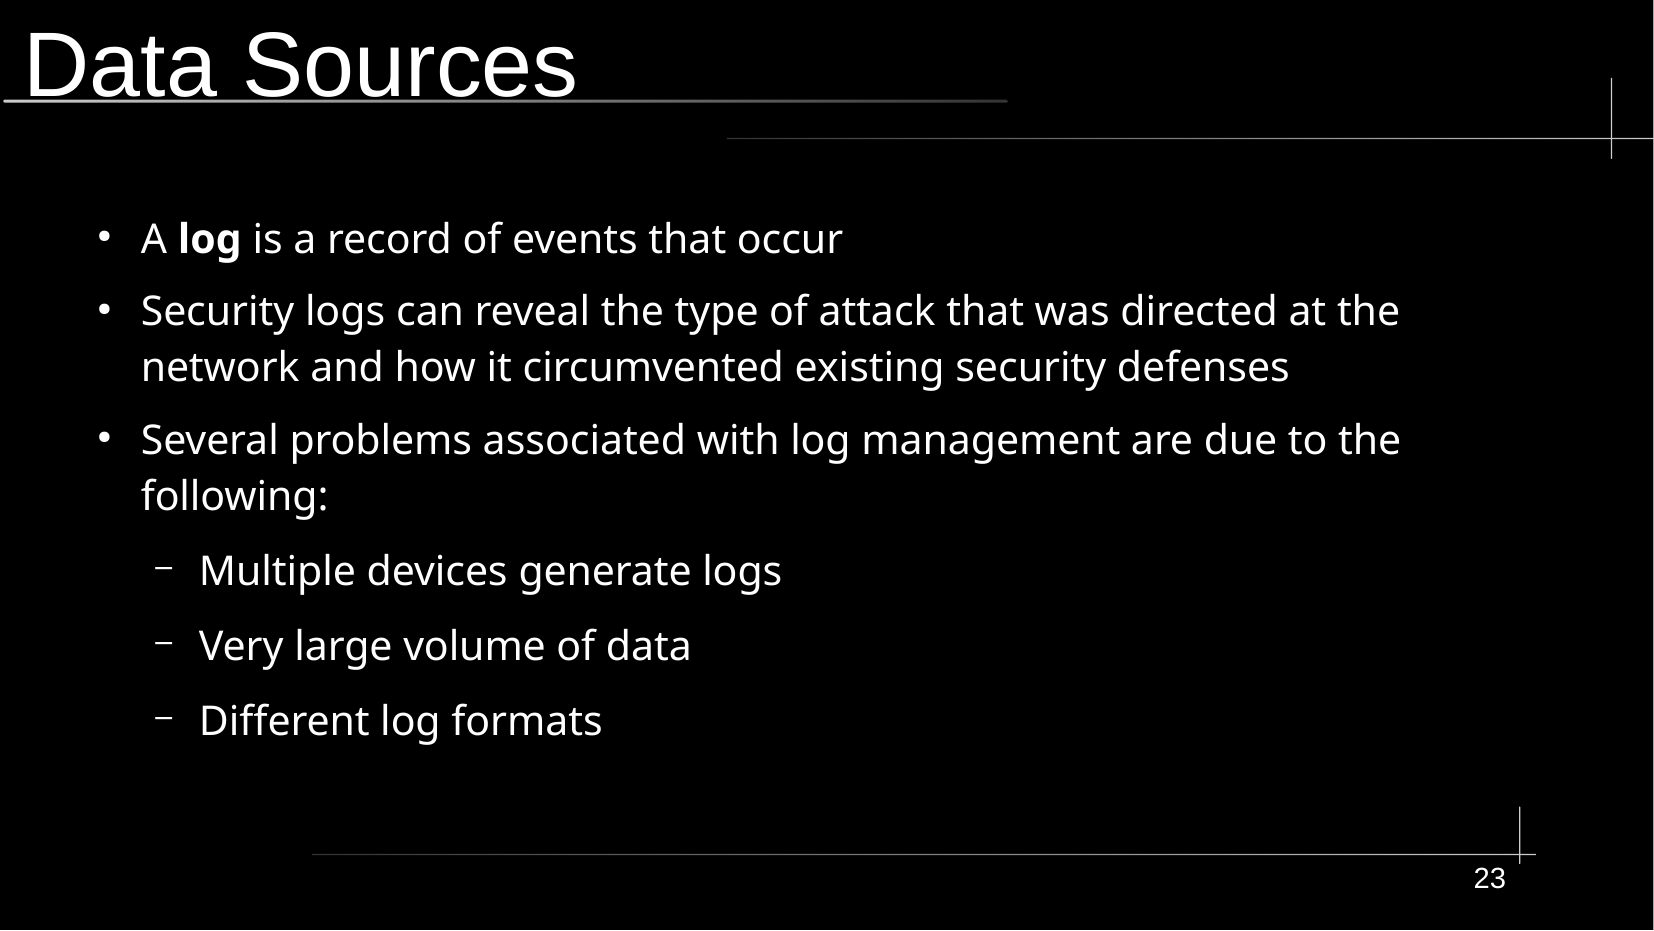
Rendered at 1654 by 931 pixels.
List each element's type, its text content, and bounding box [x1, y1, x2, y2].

title Data Sources [23, 11, 1589, 119]
list A log is a record of events that occur Security logs can reveal the type of attack that was directed at the network and how it circumvented existing security defenses Several problems associated with log management are due to the following: Multiple devices generate logs Very large volume of data Different log formats [82, 209, 1571, 749]
